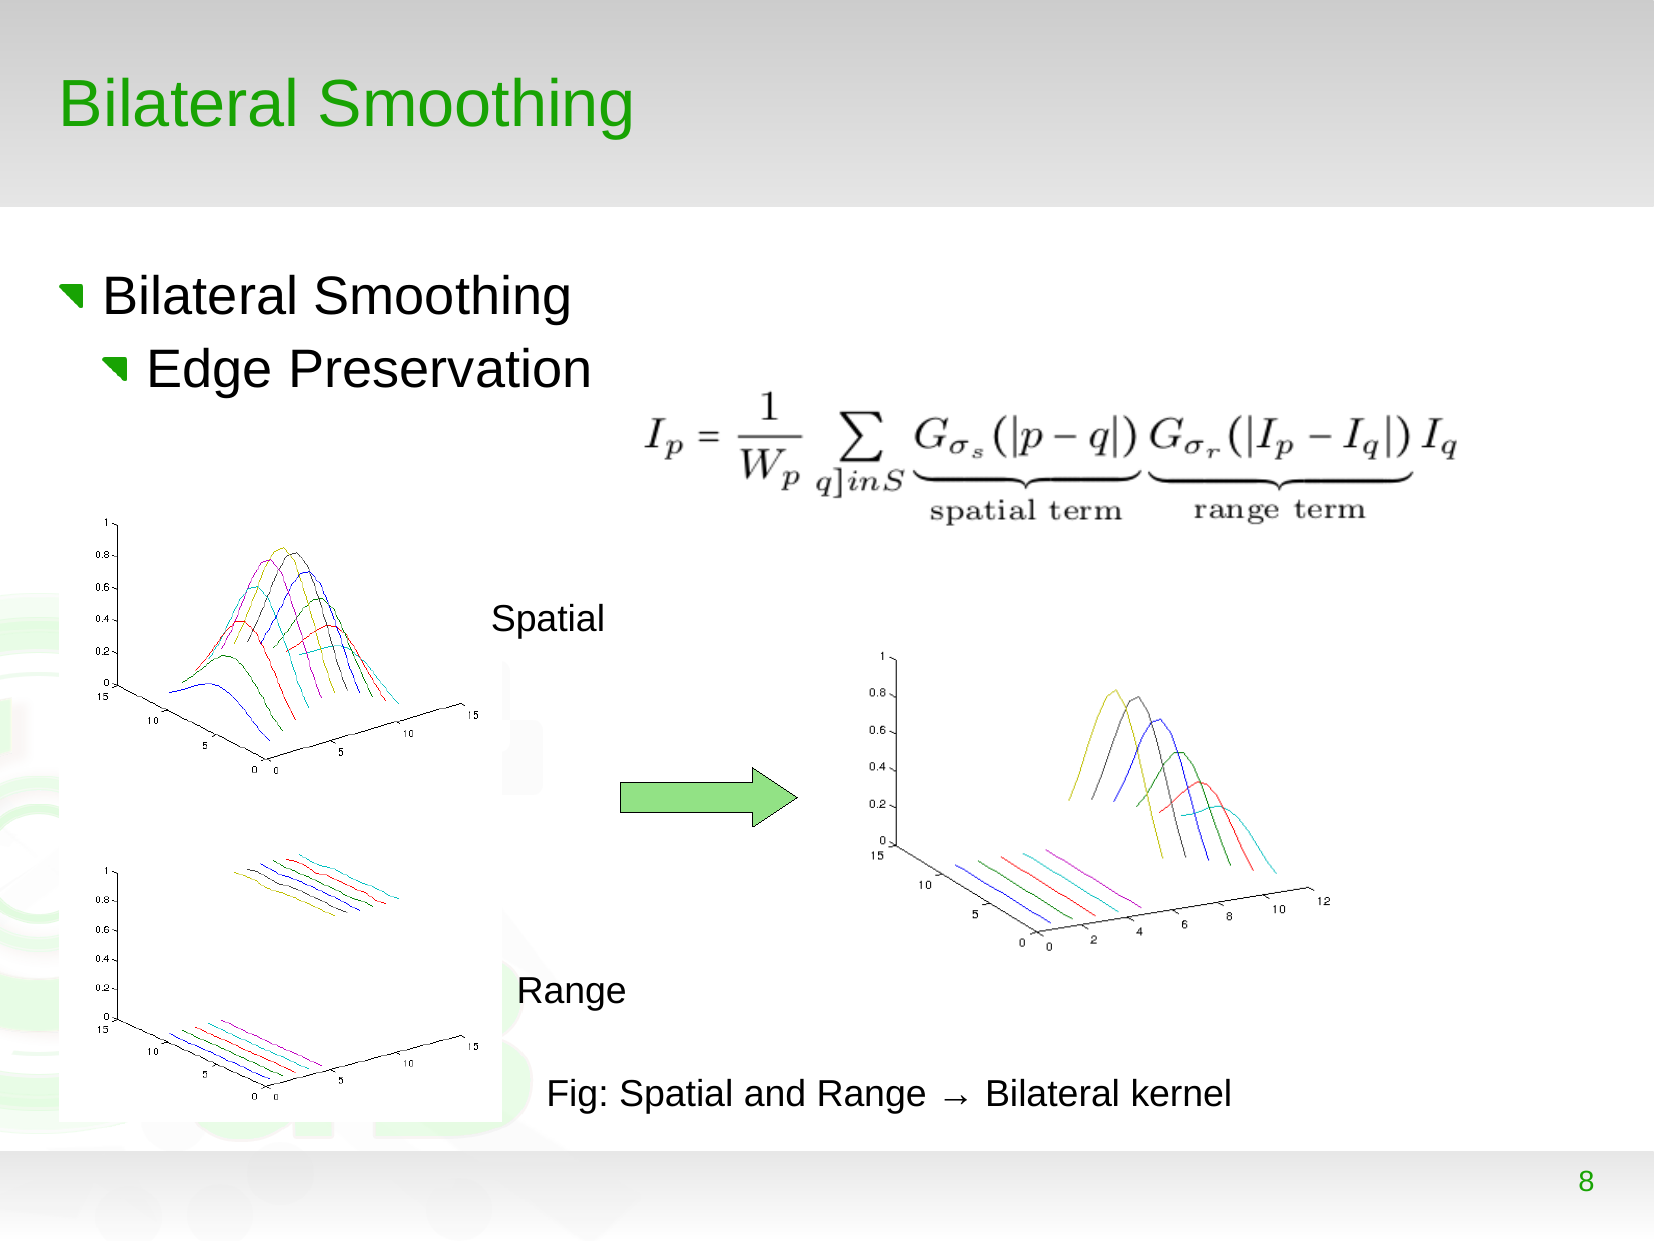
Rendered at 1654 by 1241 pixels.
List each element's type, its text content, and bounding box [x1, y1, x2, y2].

title Bilateral Smoothing [59, 29, 1595, 178]
picture [59, 442, 502, 1123]
text_box Fig: Spatial and Range → Bilateral kernel [531, 1065, 1248, 1152]
text_box [620, 767, 798, 827]
text_box Spatial [476, 590, 621, 648]
picture [826, 586, 1359, 975]
text_box Range [501, 962, 642, 1020]
picture [620, 383, 1477, 532]
list Bilateral Smoothing Edge Preservation [59, 265, 1595, 986]
